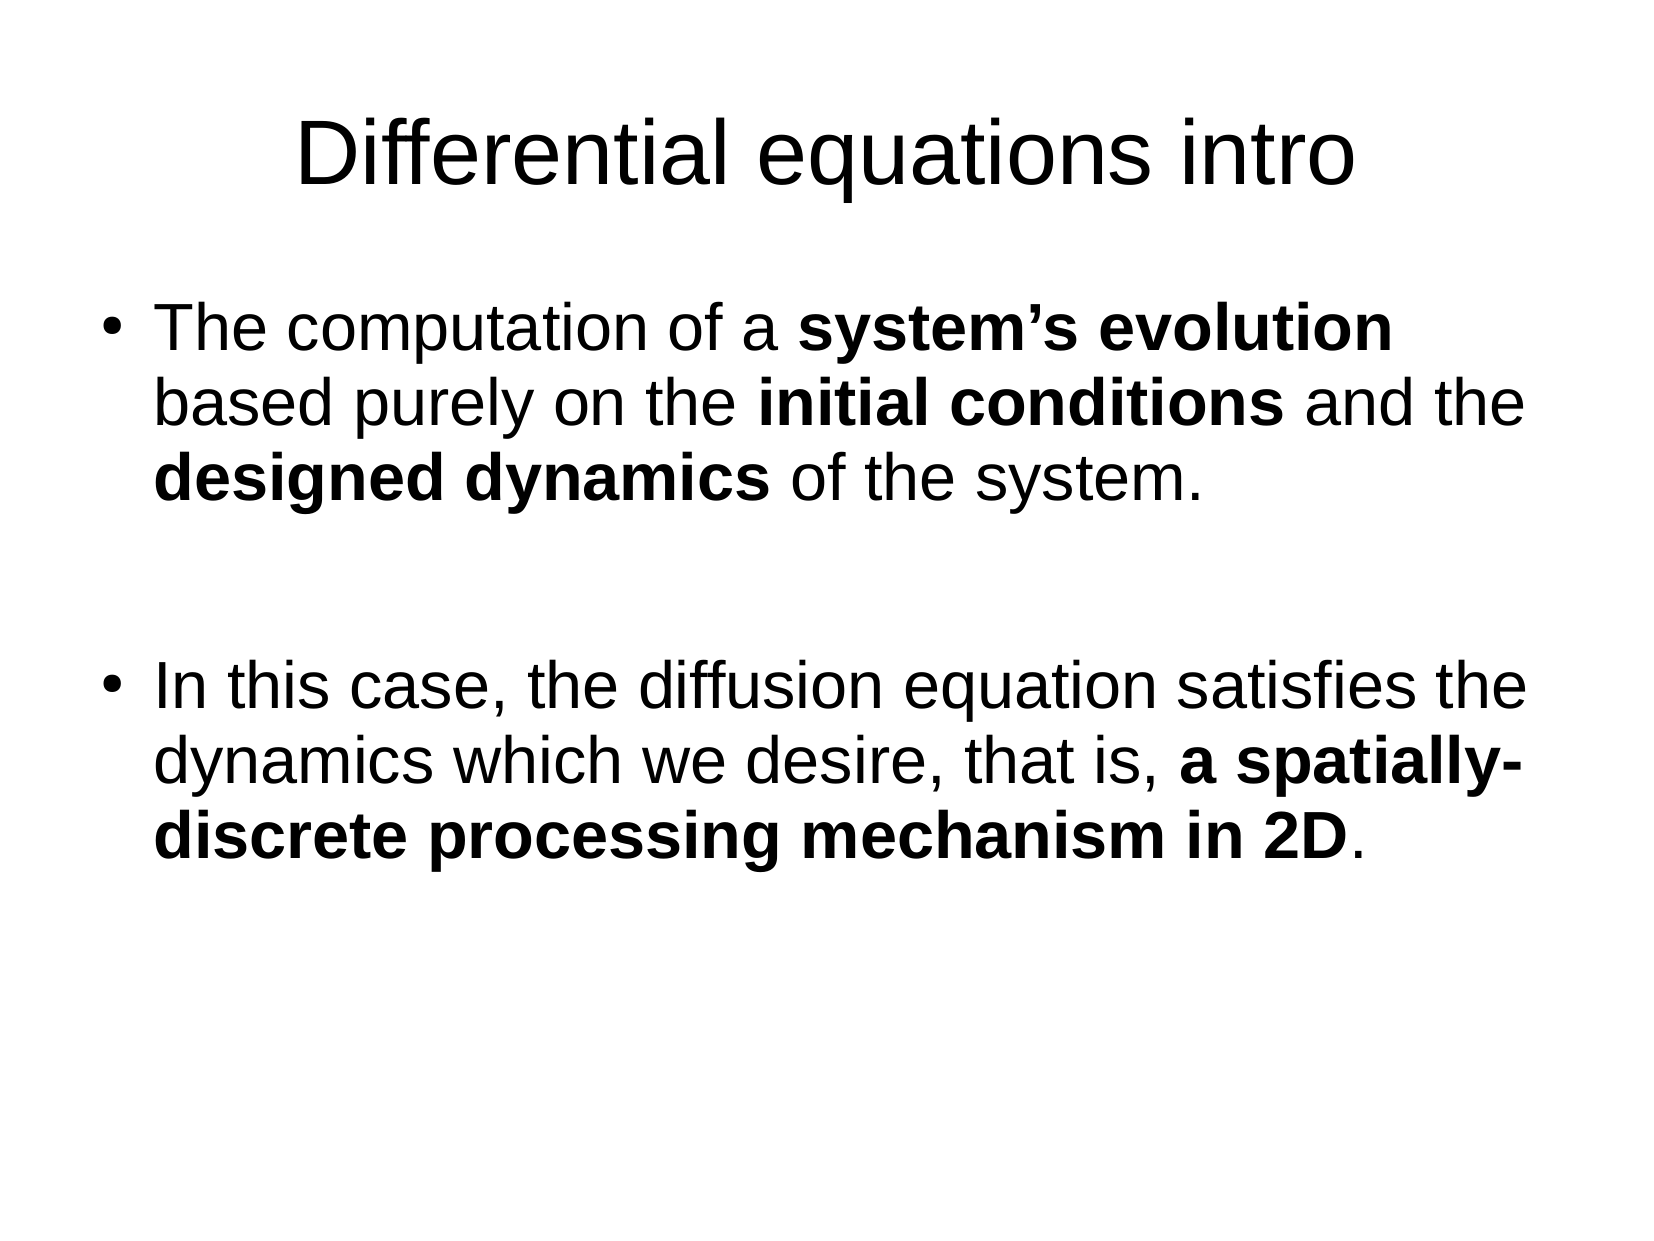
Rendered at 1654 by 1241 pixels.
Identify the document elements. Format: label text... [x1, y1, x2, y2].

title Differential equations intro [82, 49, 1571, 257]
list The computation of a system’s evolution based purely on the initial conditions and the designed dynamics of the system. In this case, the diffusion equation satisfies the dynamics which we desire, that is, a spatially-discrete processing mechanism in 2D. [82, 290, 1538, 1010]
